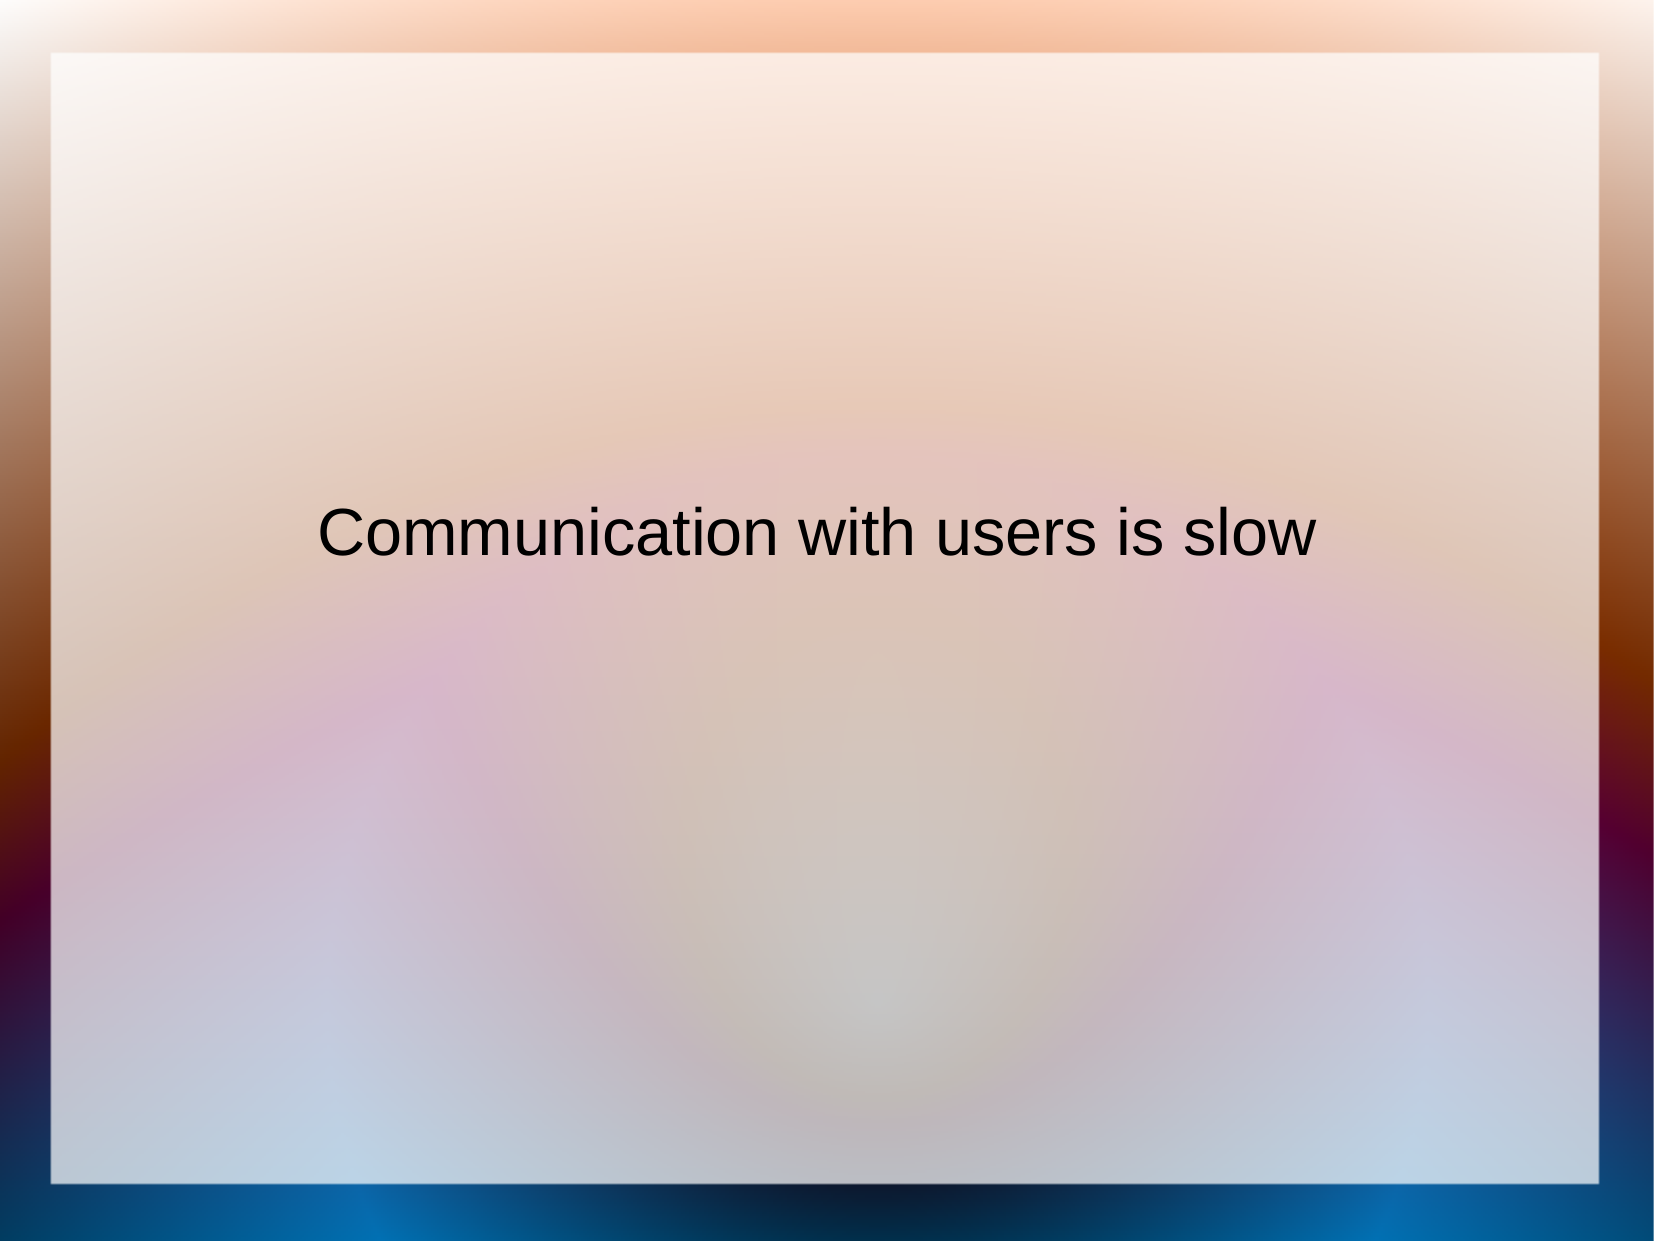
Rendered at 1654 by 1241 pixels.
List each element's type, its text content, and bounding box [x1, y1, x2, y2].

picture [0, 0, 1654, 1241]
subtitle Communication with users is slow [82, 55, 1571, 1010]
